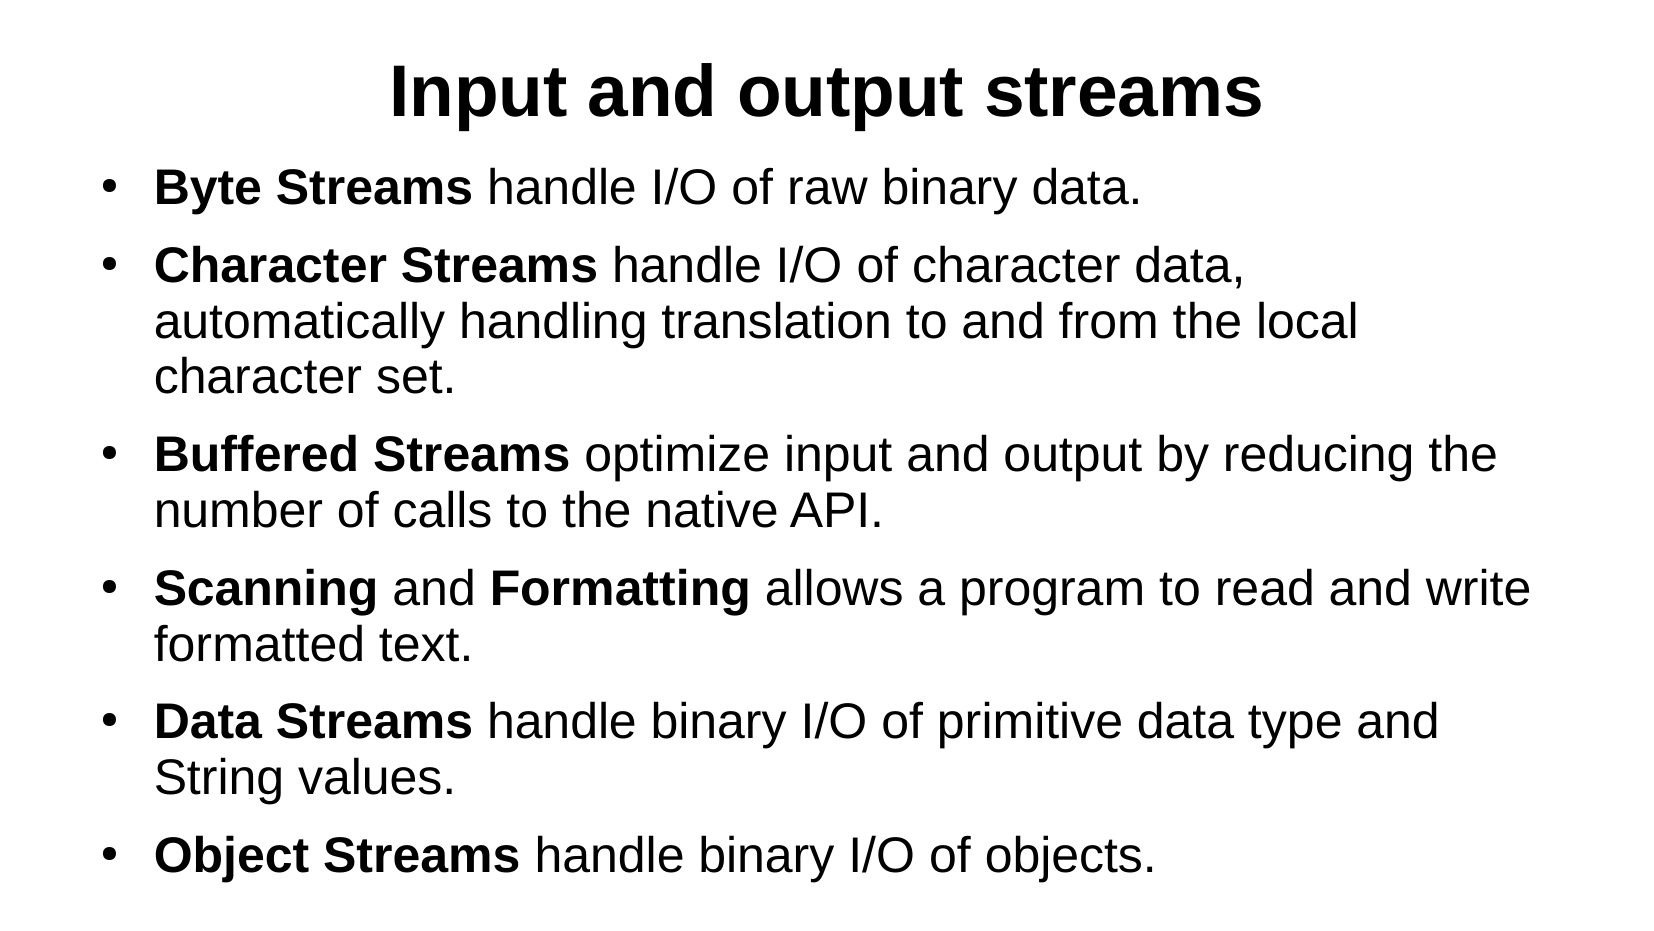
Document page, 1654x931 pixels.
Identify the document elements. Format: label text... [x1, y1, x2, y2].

title Input and output streams [82, 37, 1571, 147]
list Byte Streams handle I/O of raw binary data. Character Streams handle I/O of character data, automatically handling translation to and from the local character set. Buffered Streams optimize input and output by reducing the number of calls to the native API. Scanning and Formatting allows a program to read and write formatted text. Data Streams handle binary I/O of primitive data type and String values. Object Streams handle binary I/O of objects. [82, 159, 1538, 886]
